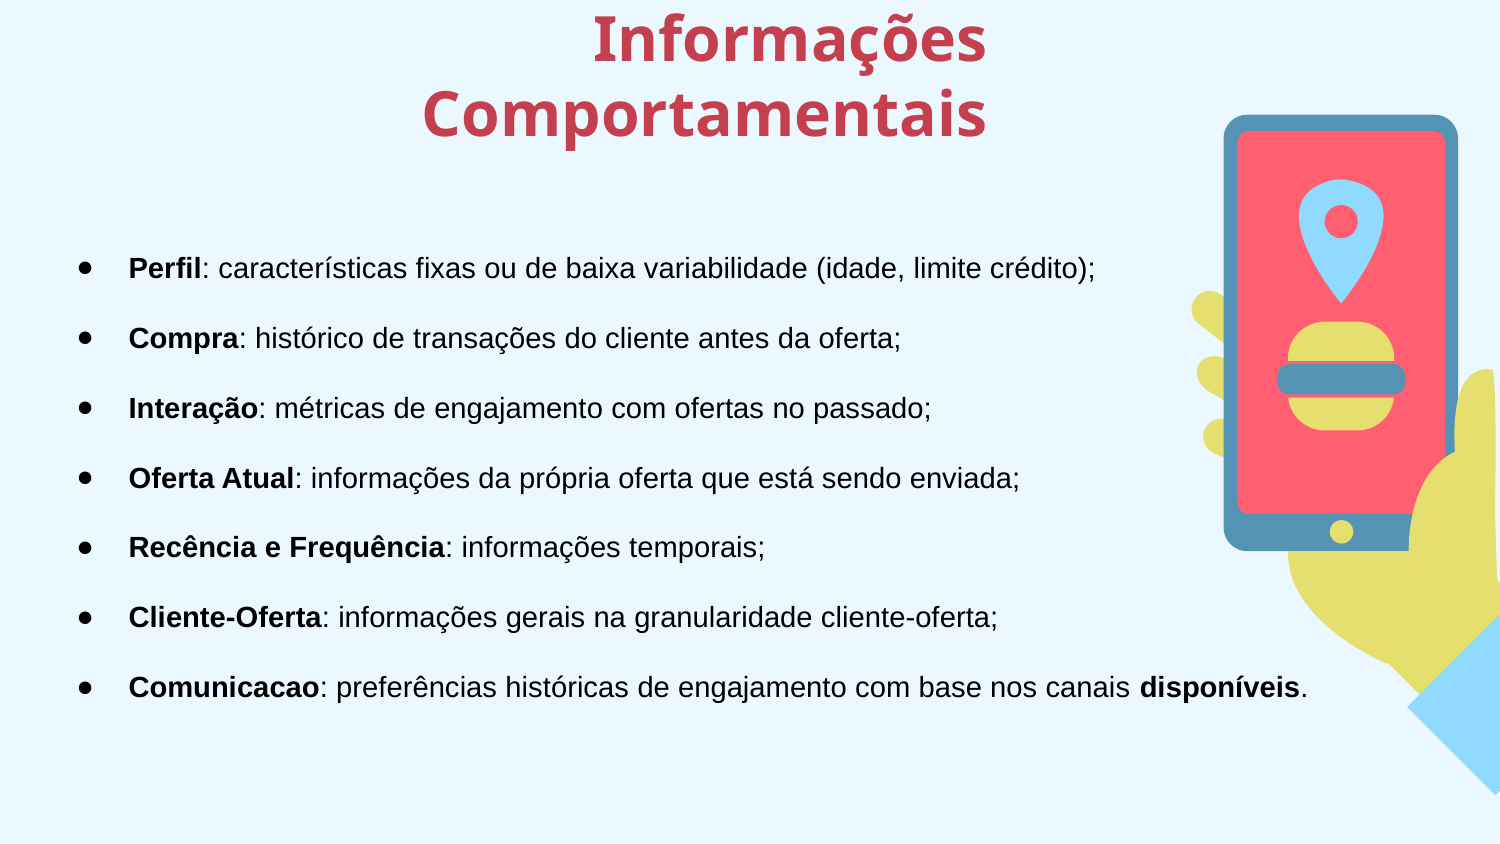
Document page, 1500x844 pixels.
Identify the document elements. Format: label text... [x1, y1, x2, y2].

title Informações Comportamentais [111, 40, 1004, 165]
list Perfil: características fixas ou de baixa variabilidade (idade, limite crédito); Compra: histórico de transações do cliente antes da oferta; Interação: métricas de engajamento com ofertas no passado; Oferta Atual: informações da própria oferta que está sendo enviada; Recência e Frequência: informações temporais; Cliente-Oferta: informações gerais na granularidade cliente-oferta; Comunicacao: preferências históricas de engajamento com base nos canais disponíveis. [38, 199, 1328, 827]
text_box [1223, 114, 1500, 796]
